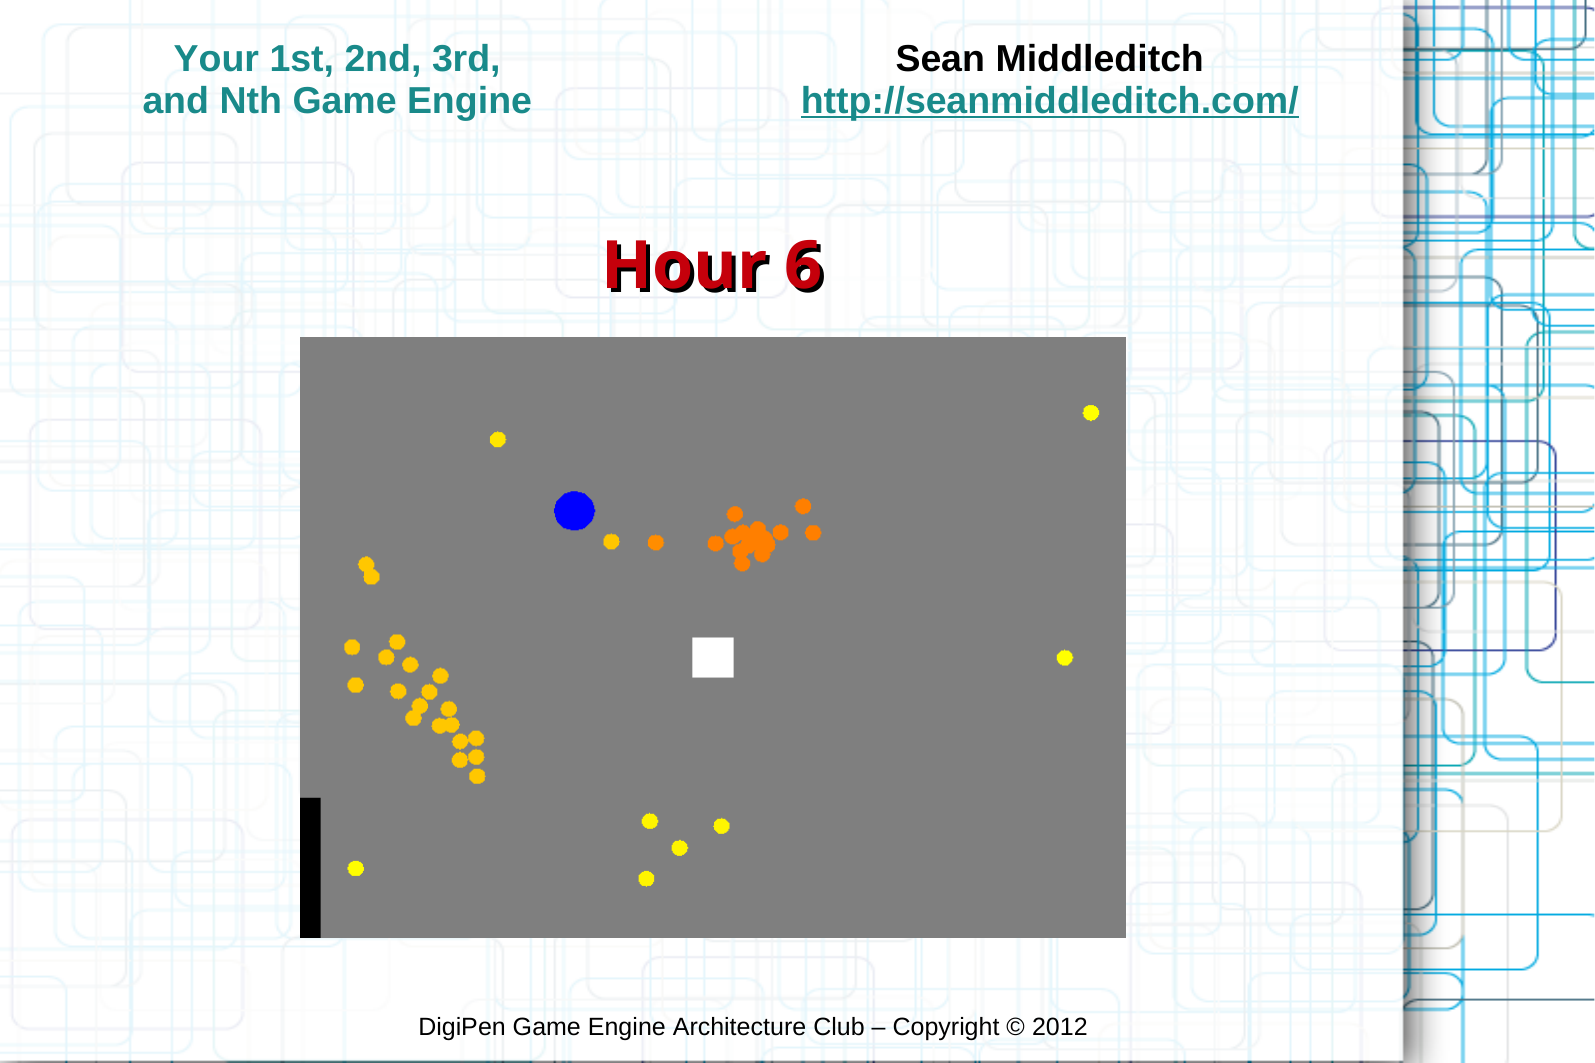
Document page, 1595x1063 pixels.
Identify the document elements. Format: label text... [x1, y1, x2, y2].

list Your 1st, 2nd, 3rd, and Nth Game Engine [75, 37, 601, 151]
list Sean Middleditch http://seanmiddleditch.com/ [787, 37, 1313, 151]
title Hour 6 [75, 225, 1351, 301]
list DigiPen Game Engine Architecture Club – Copyright © 2012 [75, 1012, 1363, 1051]
picture [0, 0, 1595, 1063]
